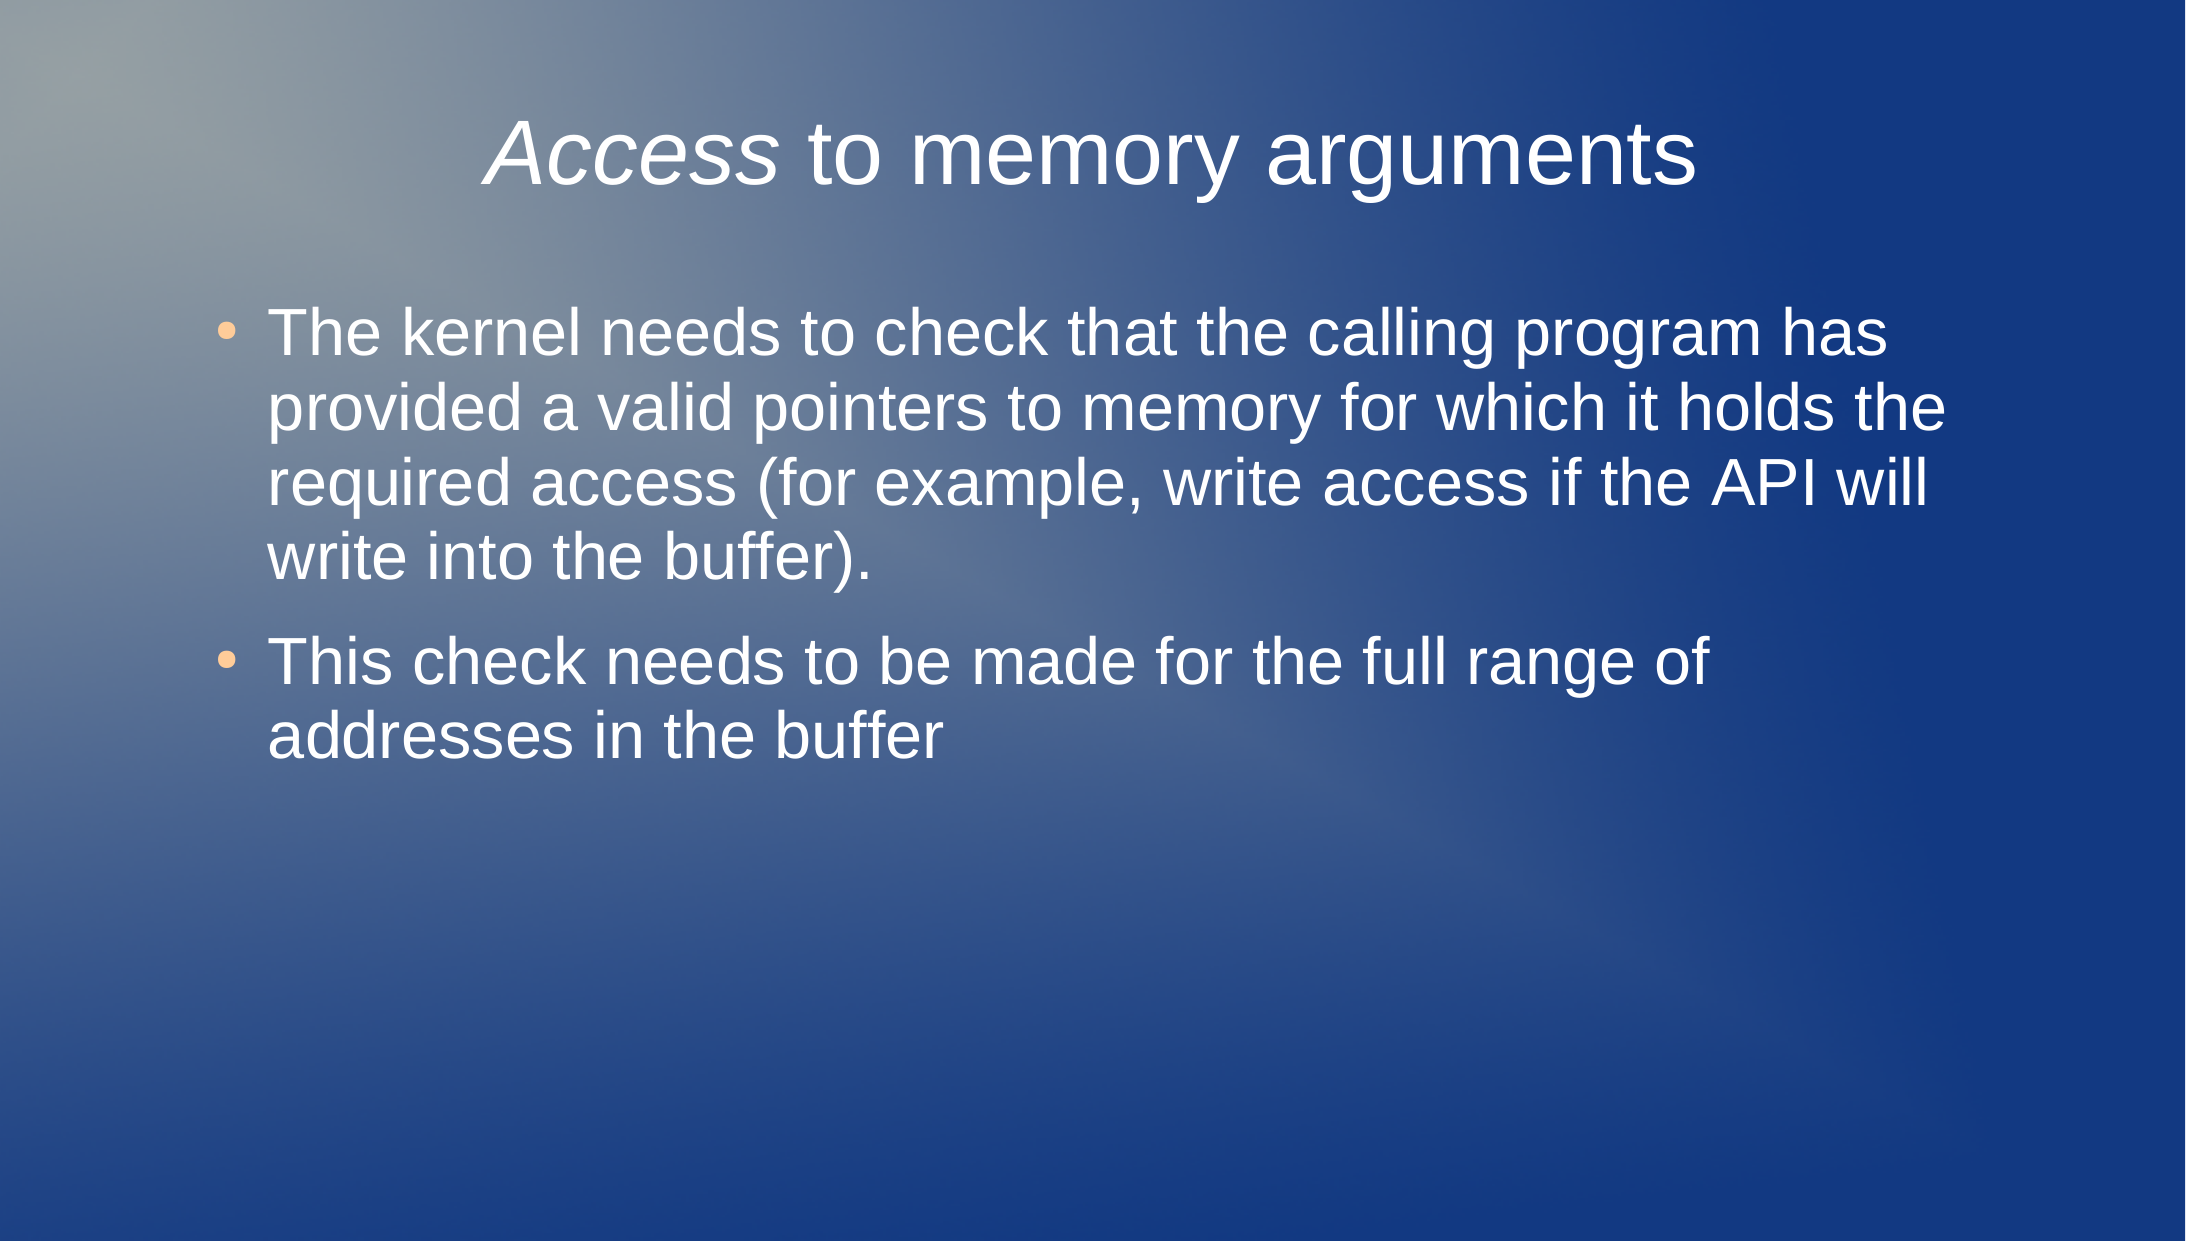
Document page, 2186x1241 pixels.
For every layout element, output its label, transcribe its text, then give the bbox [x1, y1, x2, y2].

picture [0, 0, 2186, 1241]
title Access to memory arguments [109, 49, 2076, 257]
list The kernel needs to check that the calling program has provided a valid pointers to memory for which it holds the required access (for example, write access if the API will write into the buffer). This check needs to be made for the full range of addresses in the buffer [197, 295, 2022, 1204]
